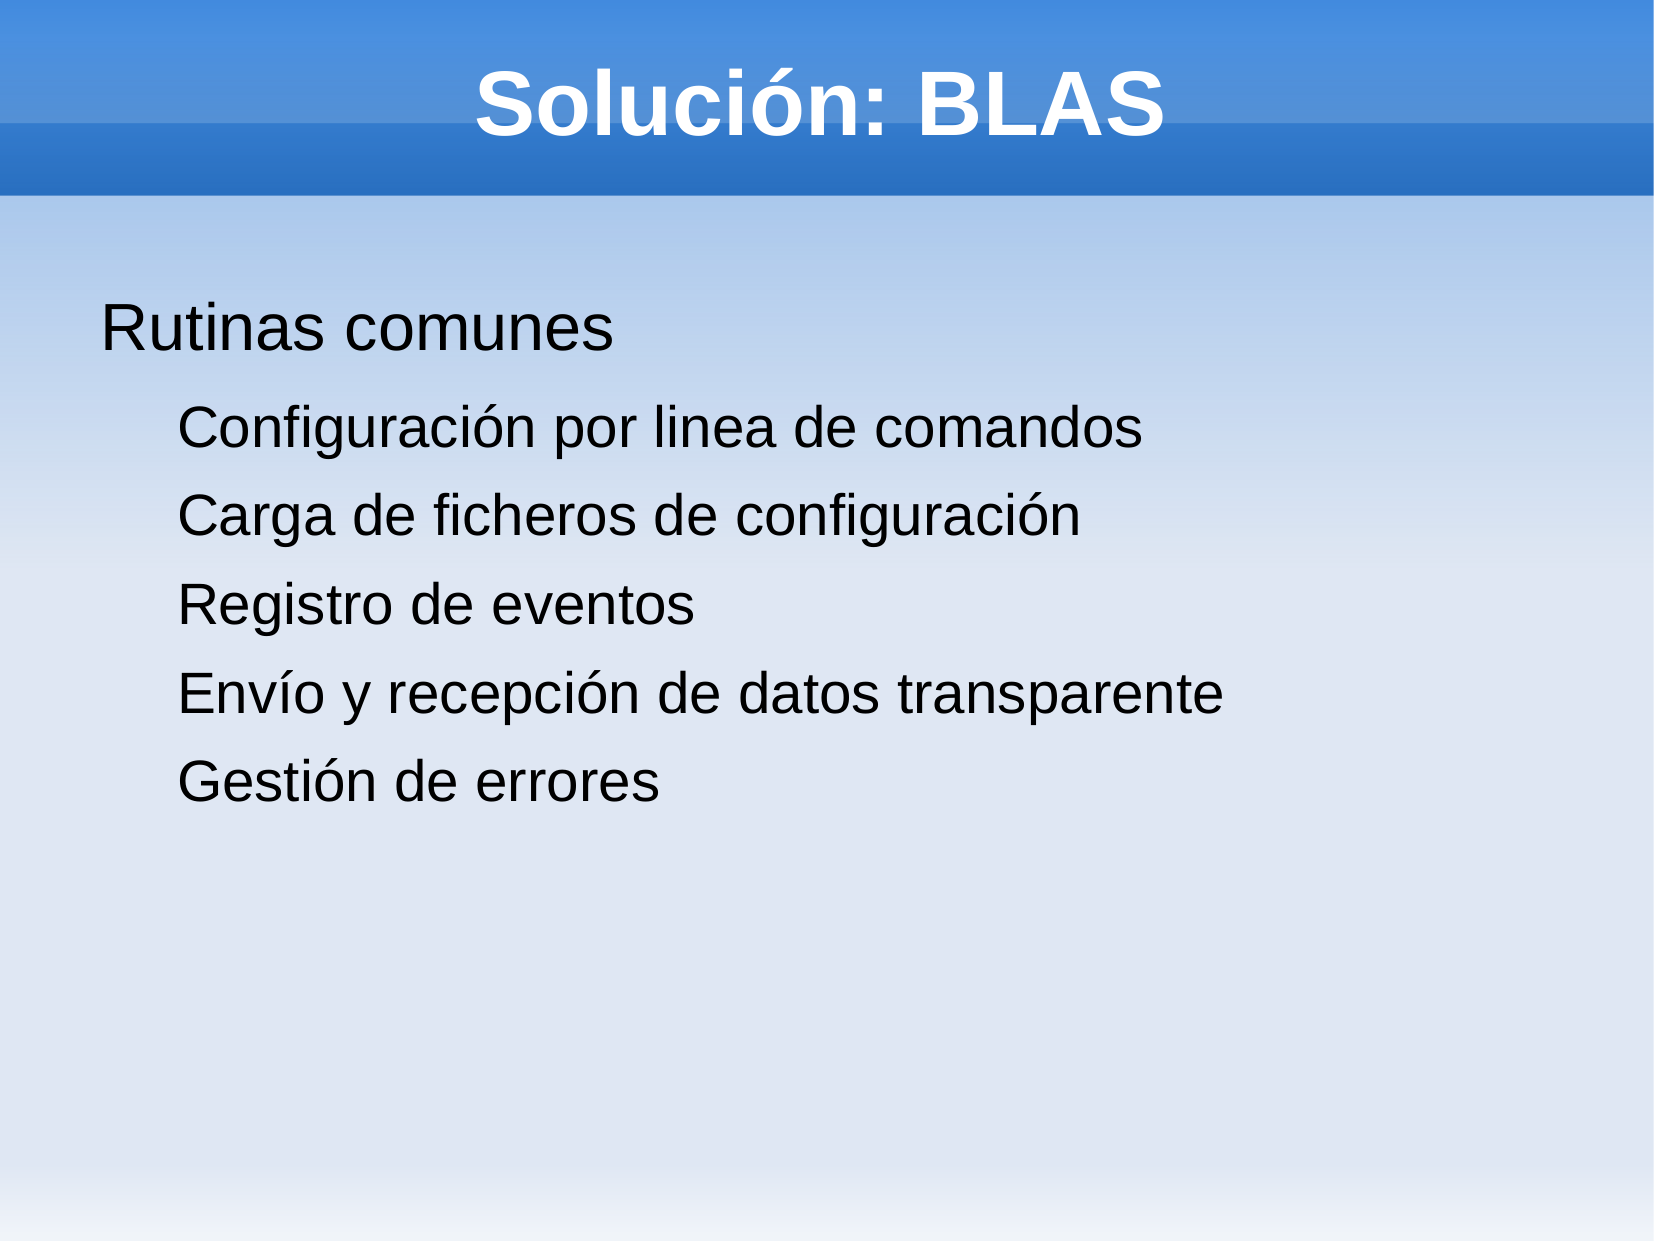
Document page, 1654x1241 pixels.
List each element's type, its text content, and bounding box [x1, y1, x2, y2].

list Rutinas comunes Configuración por linea de comandos Carga de ficheros de configuración Registro de eventos Envío y recepción de datos transparente Gestión de errores [82, 290, 1571, 1094]
title Solución: BLAS [76, 7, 1565, 200]
picture [0, 0, 1654, 1241]
